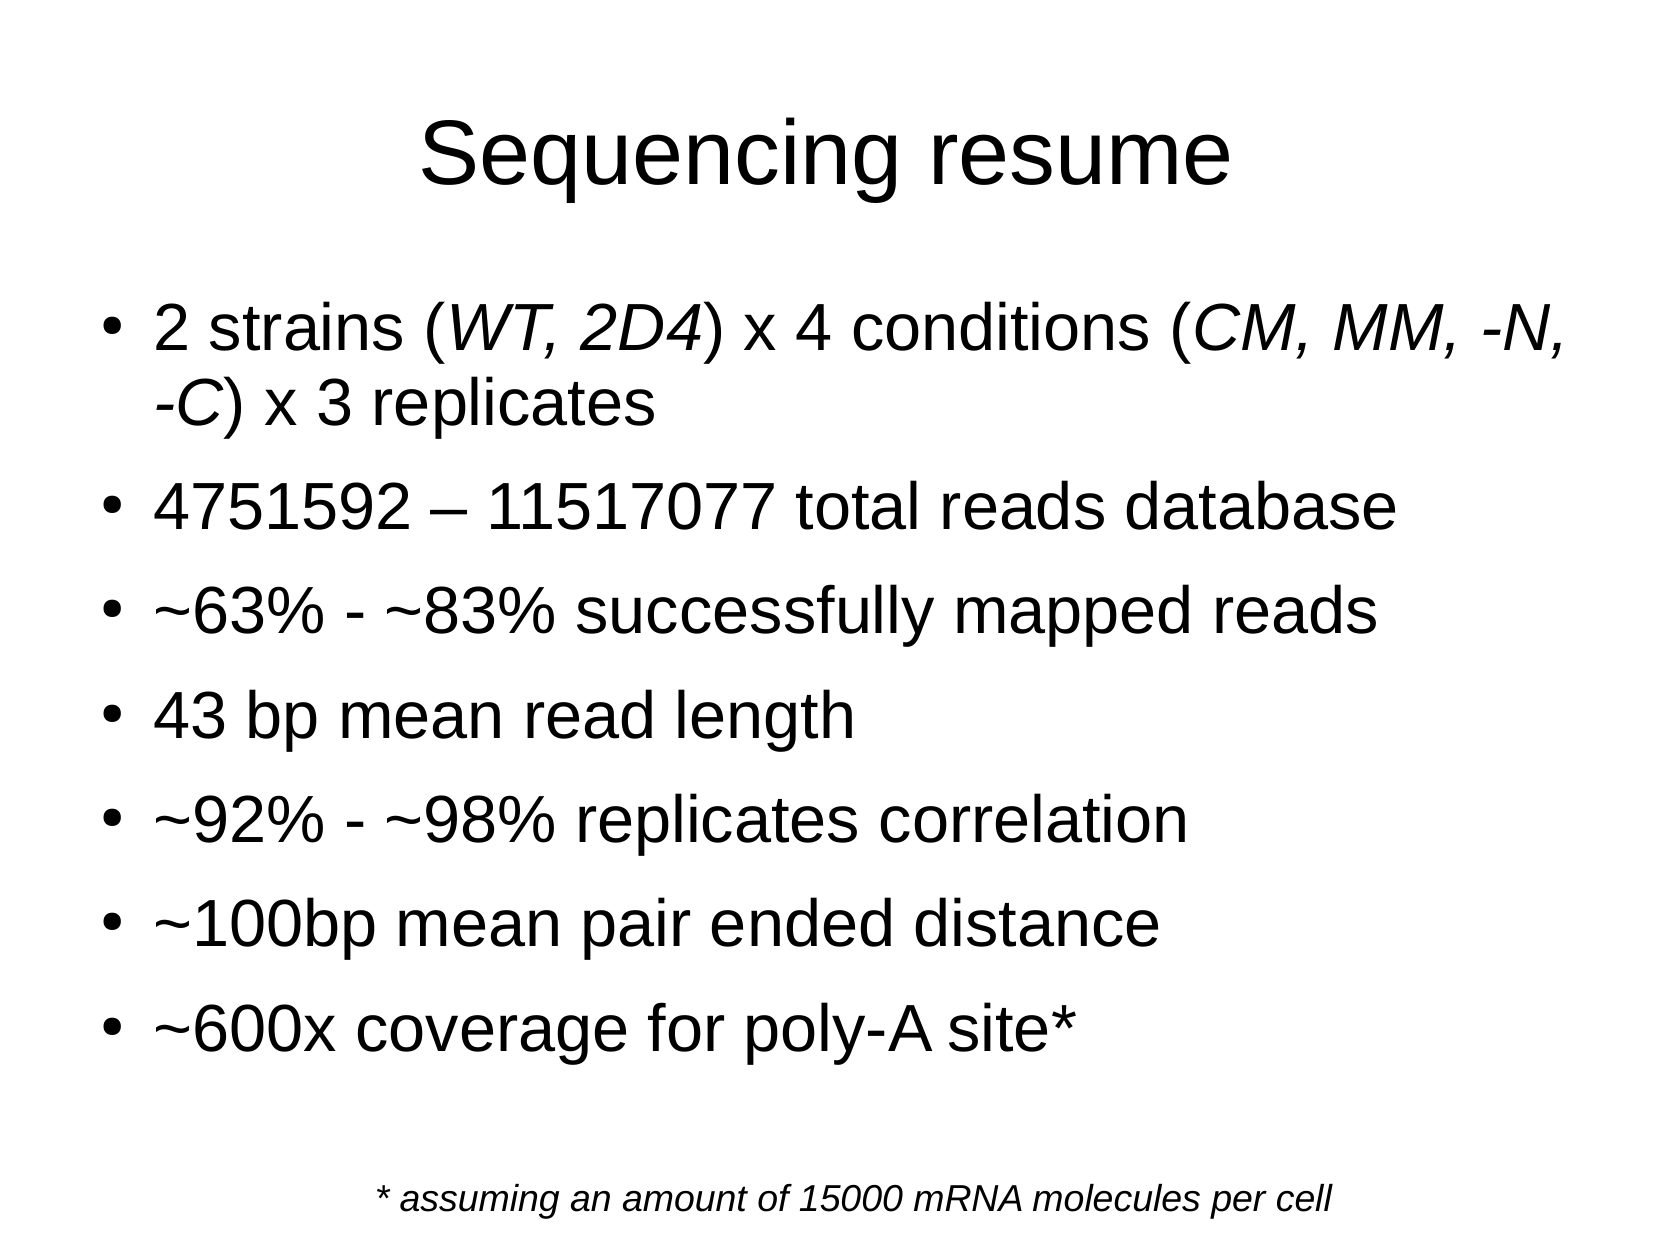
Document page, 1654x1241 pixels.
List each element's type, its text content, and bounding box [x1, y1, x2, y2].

title Sequencing resume [82, 49, 1571, 257]
list 2 strains (WT, 2D4) x 4 conditions (CM, MM, -N, -C) x 3 replicates 4751592 – 11517077 total reads database ~63% - ~83% successfully mapped reads 43 bp mean read length ~92% - ~98% replicates correlation ~100bp mean pair ended distance ~600x coverage for poly-A site* [82, 290, 1571, 1081]
text_box * assuming an amount of 15000 mRNA molecules per cell [360, 1170, 1346, 1227]
